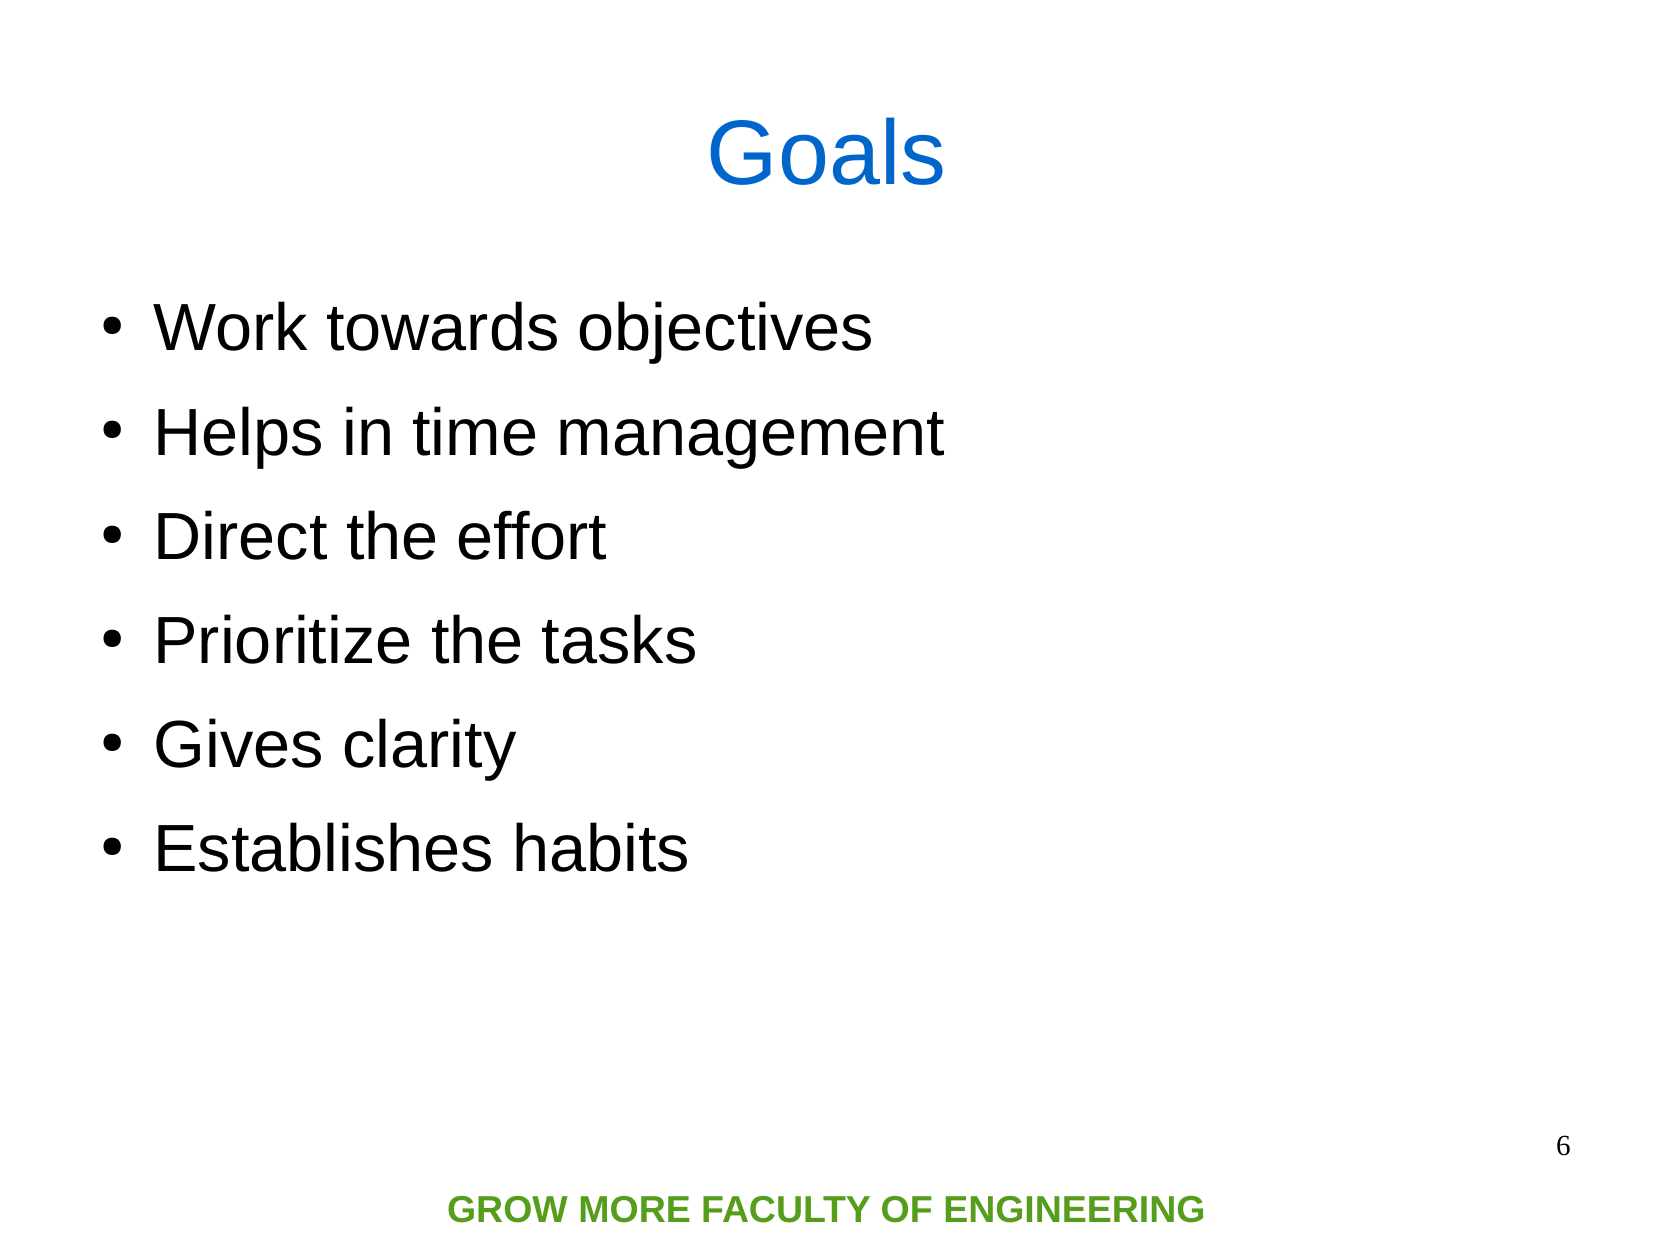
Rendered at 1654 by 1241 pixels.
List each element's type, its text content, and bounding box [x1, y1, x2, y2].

title Goals [82, 49, 1571, 257]
list Work towards objectives Helps in time management Direct the effort Prioritize the tasks Gives clarity Establishes habits [82, 290, 1571, 1010]
